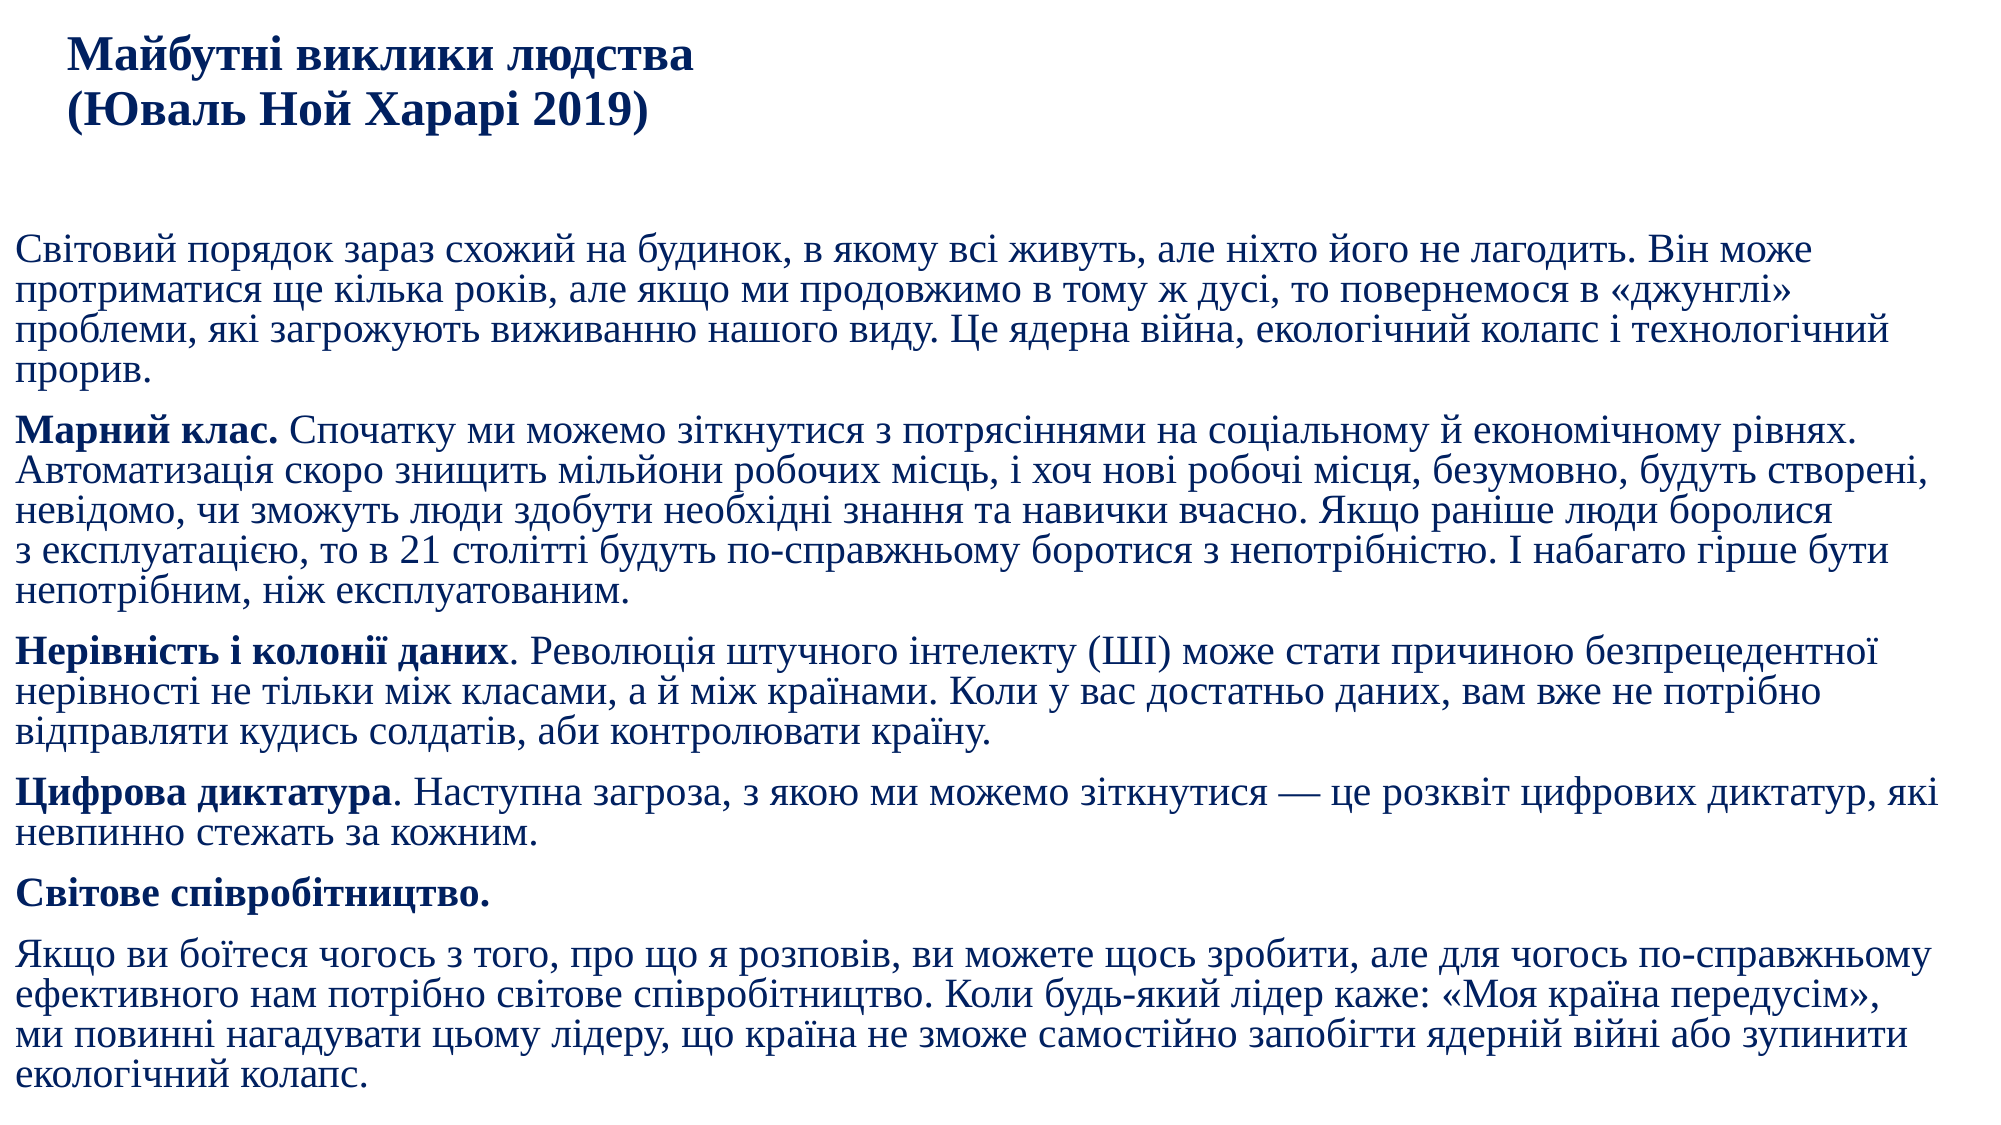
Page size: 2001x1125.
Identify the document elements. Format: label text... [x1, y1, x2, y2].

title Майбутні виклики людства (Юваль Ной Харарі 2019) [51, 3, 1777, 167]
list Світовий порядок зараз схожий на будинок, в якому всі живуть, але ніхто його не лагодить. Він може протриматися ще кілька років, але якщо ми продовжимо в тому ж дусі, то повернемося в «джунглі» проблеми, які загрожують виживанню нашого виду. Це ядерна війна, екологічний колапс і технологічний прорив. Марний клас. Спочатку ми можемо зіткнутися з потрясіннями на соціальному й економічному рівнях. Автоматизація скоро знищить мільйони робочих місць, і хоч нові робочі місця, безумовно, будуть створені, невідомо, чи зможуть люди здобути необхідні знання та навички вчасно. Якщо раніше люди боролися з експлуатацією, то в 21 столітті будуть по-справжньому боротися з непотрібністю. І набагато гірше бути непотрібним, ніж експлуатованим. Нерівність і колонії даних. Революція штучного інтелекту (ШІ) може стати причиною безпрецедентної нерівності не тільки між класами, а й між країнами. Коли у вас достатньо даних, вам вже не потрібно відправляти кудись солдатів, аби контролювати країну. Цифрова диктатура. Наступна загроза, з якою ми можемо зіткнутися — це розквіт цифрових диктатур, які невпинно стежать за кожним. Світове співробітництво. Якщо ви боїтеся чогось з того, про що я розповів, ви можете щось зробити, але для чогось по-справжньому ефективного нам потрібно світове співробітництво. Коли будь-який лідер каже: «Моя країна передусім», ми повинні нагадувати цьому лідеру, що країна не зможе самостійно запобігти ядерній війні або зупинити екологічний колапс. [0, 167, 2000, 1125]
